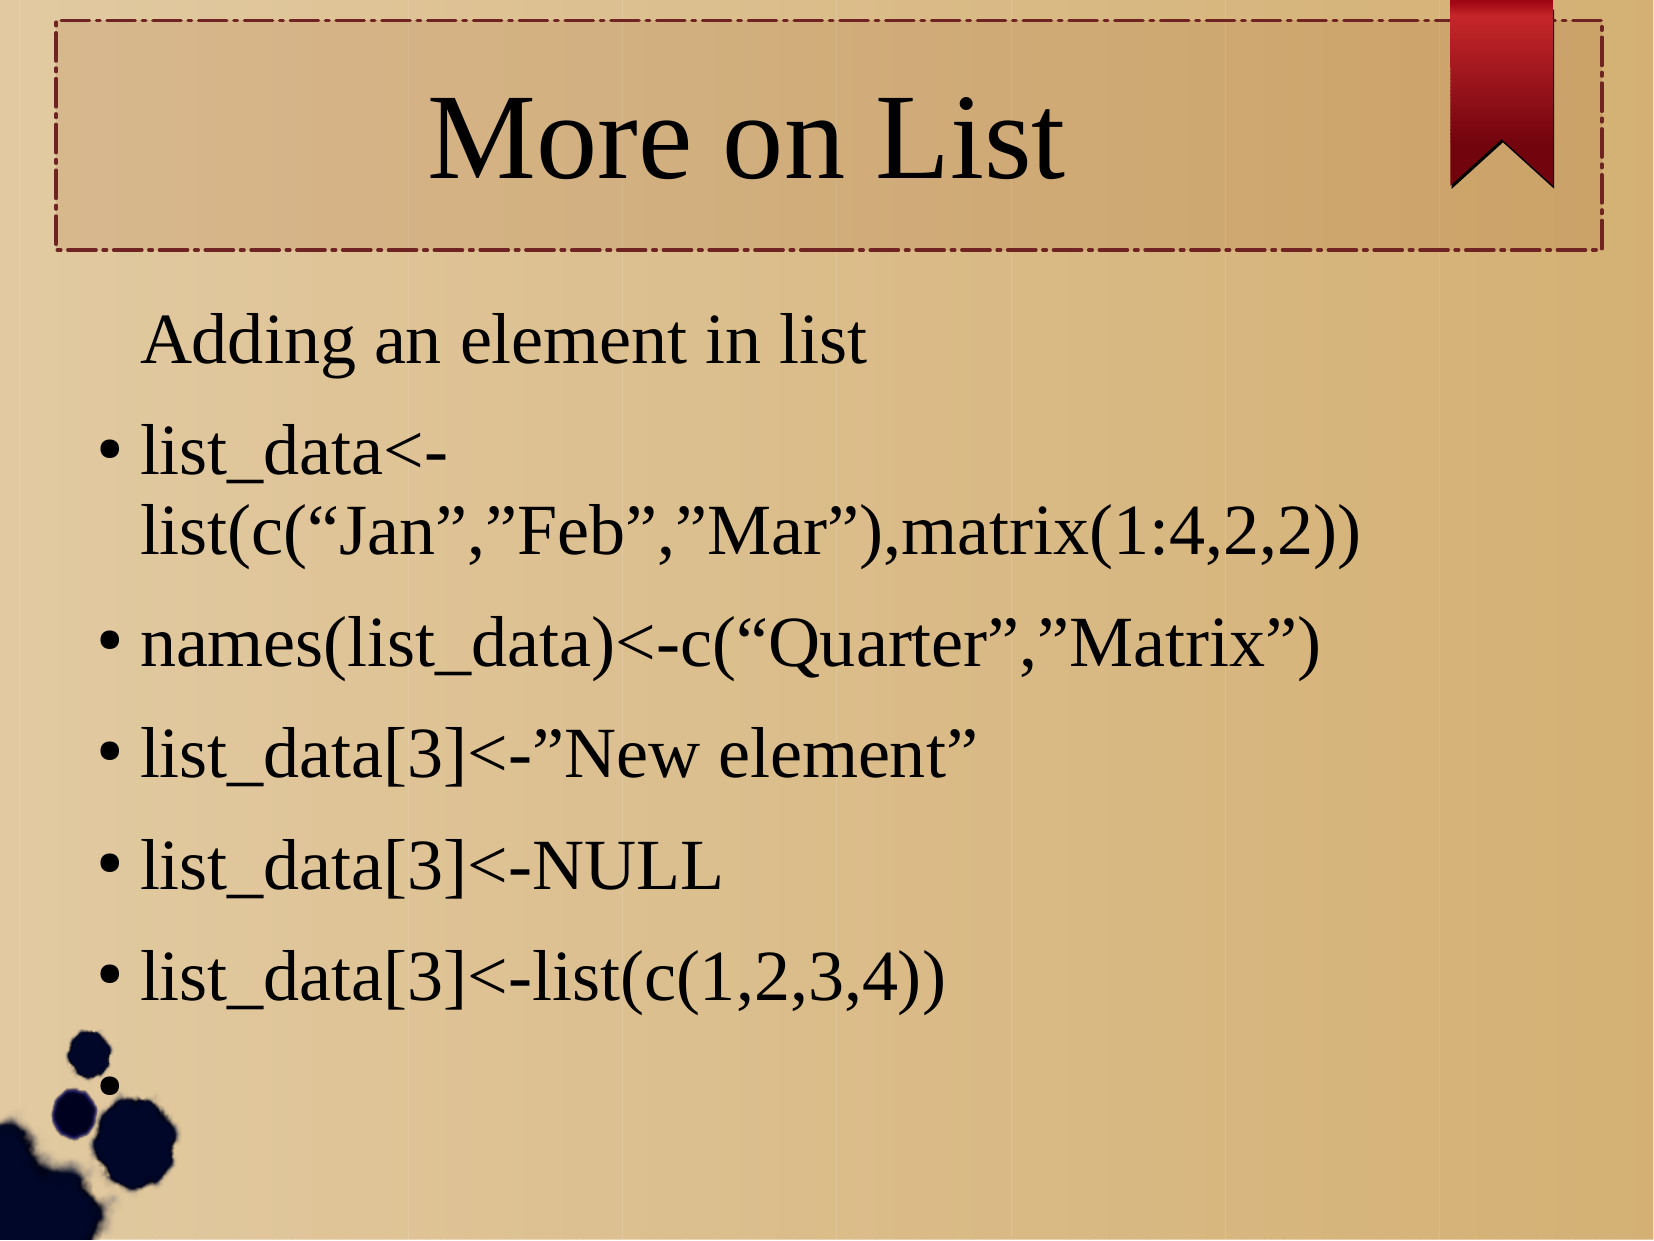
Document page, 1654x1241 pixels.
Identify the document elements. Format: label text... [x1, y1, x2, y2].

title More on List [82, 47, 1412, 229]
list Adding an element in list list_data<-list(c(“Jan”,”Feb”,”Mar”),matrix(1:4,2,2)) names(list_data)<-c(“Quarter”,”Matrix”) list_data[3]<-”New element” list_data[3]<-NULL list_data[3]<-list(c(1,2,3,4)) [82, 299, 1571, 1019]
